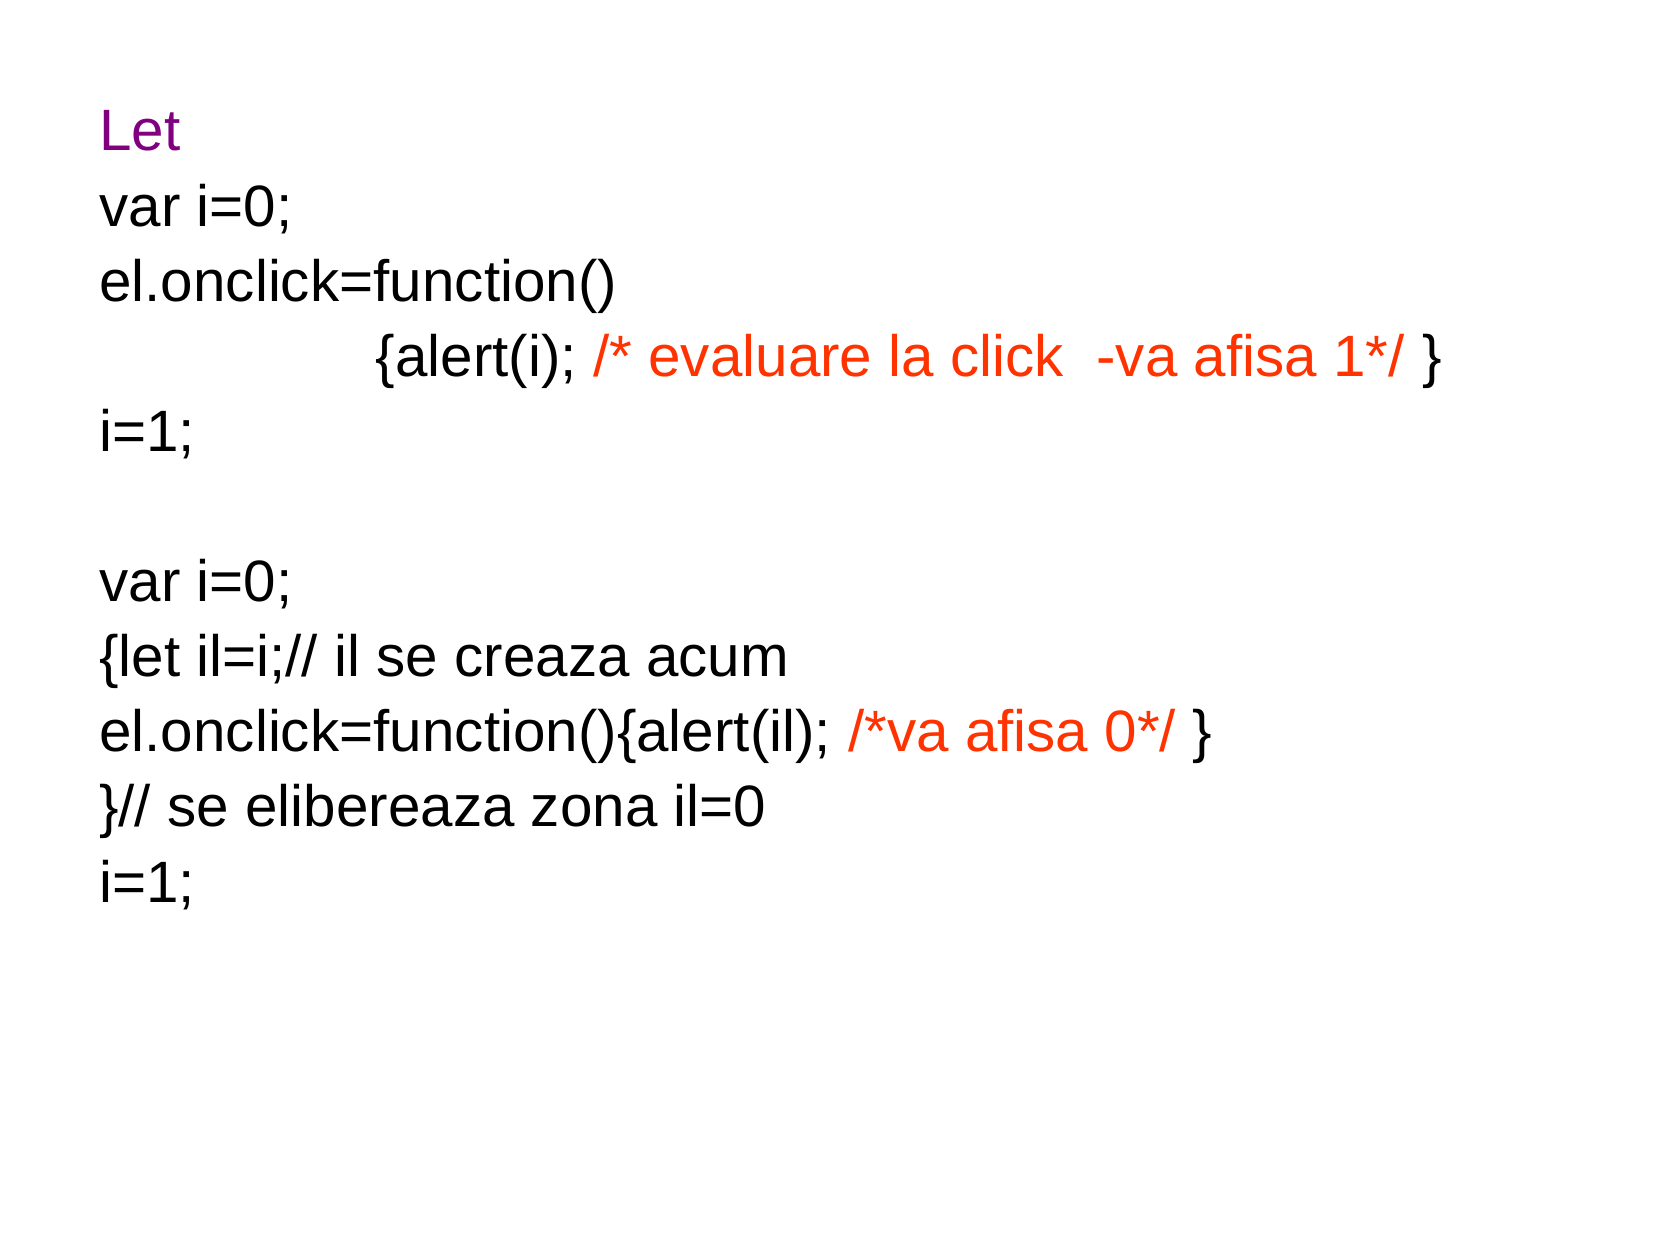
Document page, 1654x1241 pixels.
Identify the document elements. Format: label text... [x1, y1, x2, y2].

text_box Let var i=0; el.onclick=function() {alert(i); /* evaluare la click -va afisa 1*/ } i=1; var i=0; {let il=i;// il se creaza acum el.onclick=function(){alert(il); /*va afisa 0*/ } }// se elibereaza zona il=0 i=1; [84, 96, 1585, 1199]
